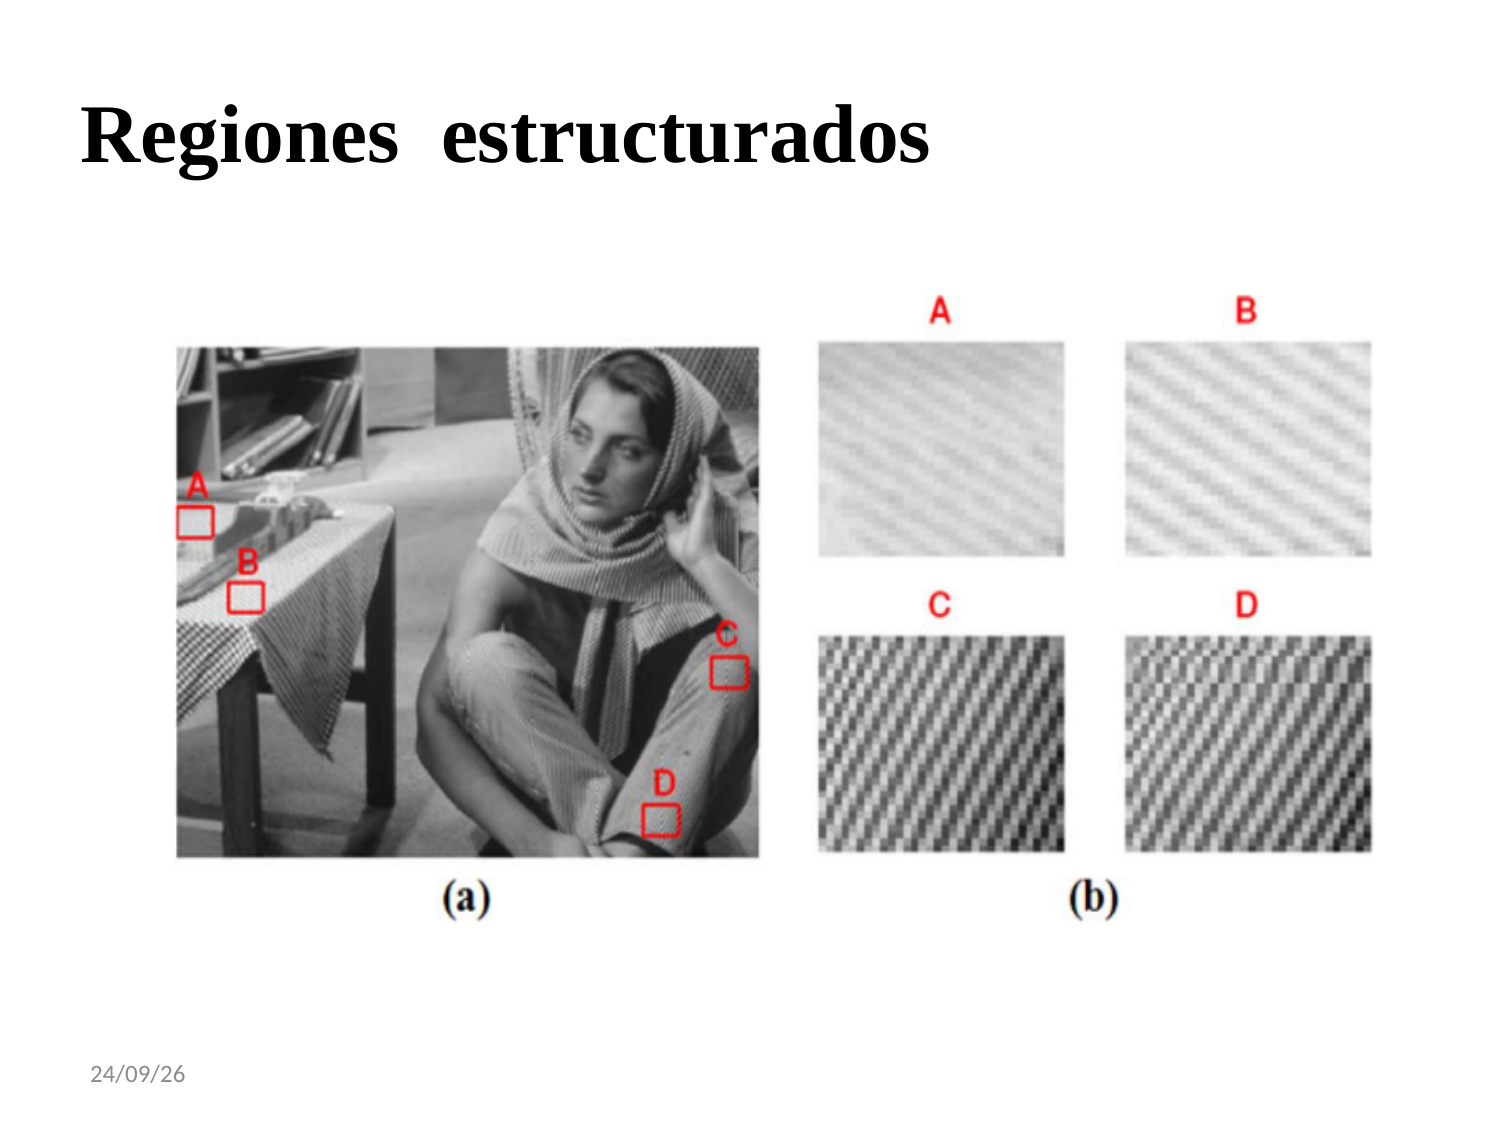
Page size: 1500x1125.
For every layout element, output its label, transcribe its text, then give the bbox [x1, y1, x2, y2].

picture [160, 262, 1393, 938]
title Regiones estructurados [80, 45, 1152, 223]
